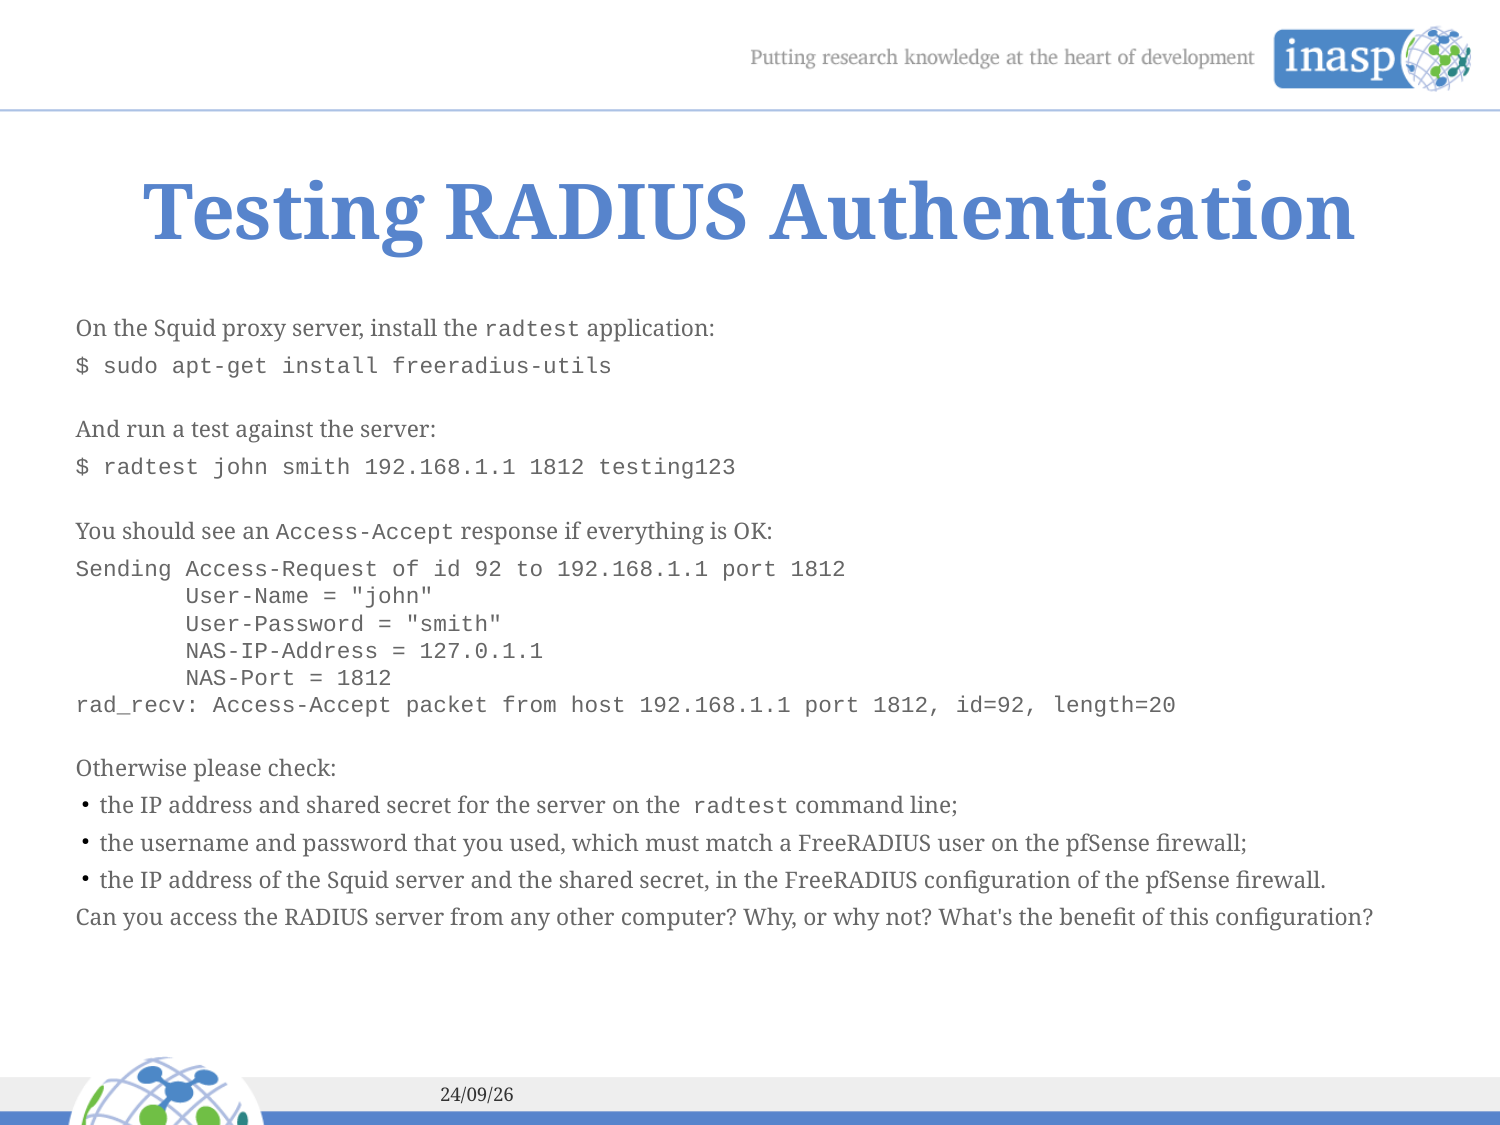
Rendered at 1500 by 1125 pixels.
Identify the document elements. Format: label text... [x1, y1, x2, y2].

picture [0, 0, 1500, 1125]
title Testing RADIUS Authentication [75, 129, 1426, 313]
list On the Squid proxy server, install the radtest application: $ sudo apt-get install freeradius-utils And run a test against the server: $ radtest john smith 192.168.1.1 1812 testing123 You should see an Access-Accept response if everything is OK: Sending Access-Request of id 92 to 192.168.1.1 port 1812 User-Name = "john" User-Password = "smith" NAS-IP-Address = 127.0.1.1 NAS-Port = 1812 rad_recv: Access-Accept packet from host 192.168.1.1 port 1812, id=92, length=20 Otherwise please check: the IP address and shared secret for the server on the radtest command line; the username and password that you used, which must match a FreeRADIUS user on the pfSense firewall; the IP address of the Squid server and the shared secret, in the FreeRADIUS configuration of the pfSense firewall. Can you access the RADIUS server from any other computer? Why, or why not? What's the benefit of this configuration? [75, 313, 1426, 967]
